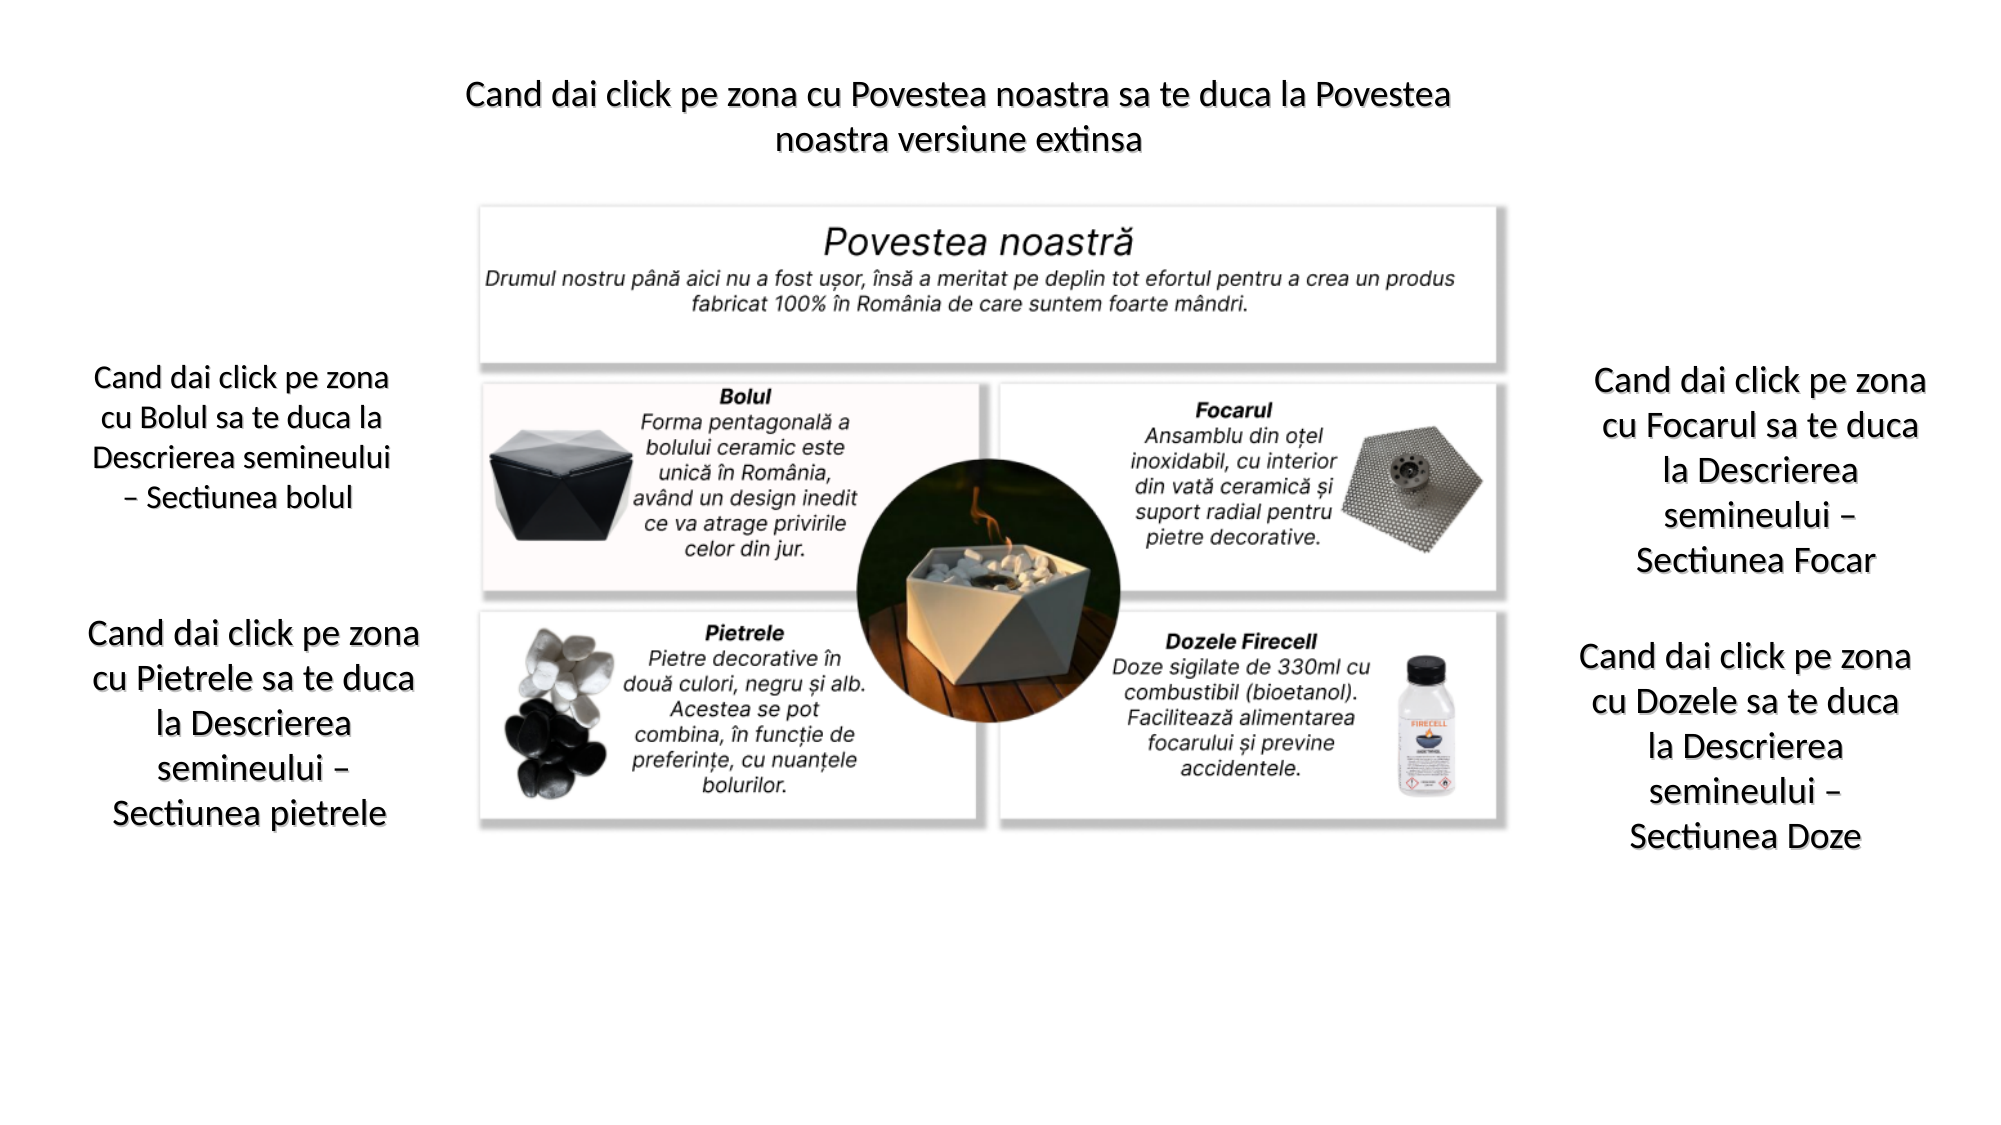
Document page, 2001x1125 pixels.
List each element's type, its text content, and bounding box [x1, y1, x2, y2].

text_box Cand dai click pe zona cu Dozele sa te duca la Descrierea semineului – Sectiunea Doze [1559, 623, 1933, 867]
picture [425, 134, 1575, 867]
text_box Cand dai click pe zona cu Pietrele sa te duca la Descrierea semineului – Sectiunea pietrele [67, 600, 441, 843]
text_box Cand dai click pe zona cu Bolul sa te duca la Descrierea semineului – Sectiunea bolul [68, 348, 416, 523]
text_box Cand dai click pe zona cu Povestea noastra sa te duca la Povestea noastra versiune extinsa [415, 61, 1503, 168]
text_box Cand dai click pe zona cu Focarul sa te duca la Descrierea semineului – Sectiunea Focar [1574, 347, 1947, 591]
